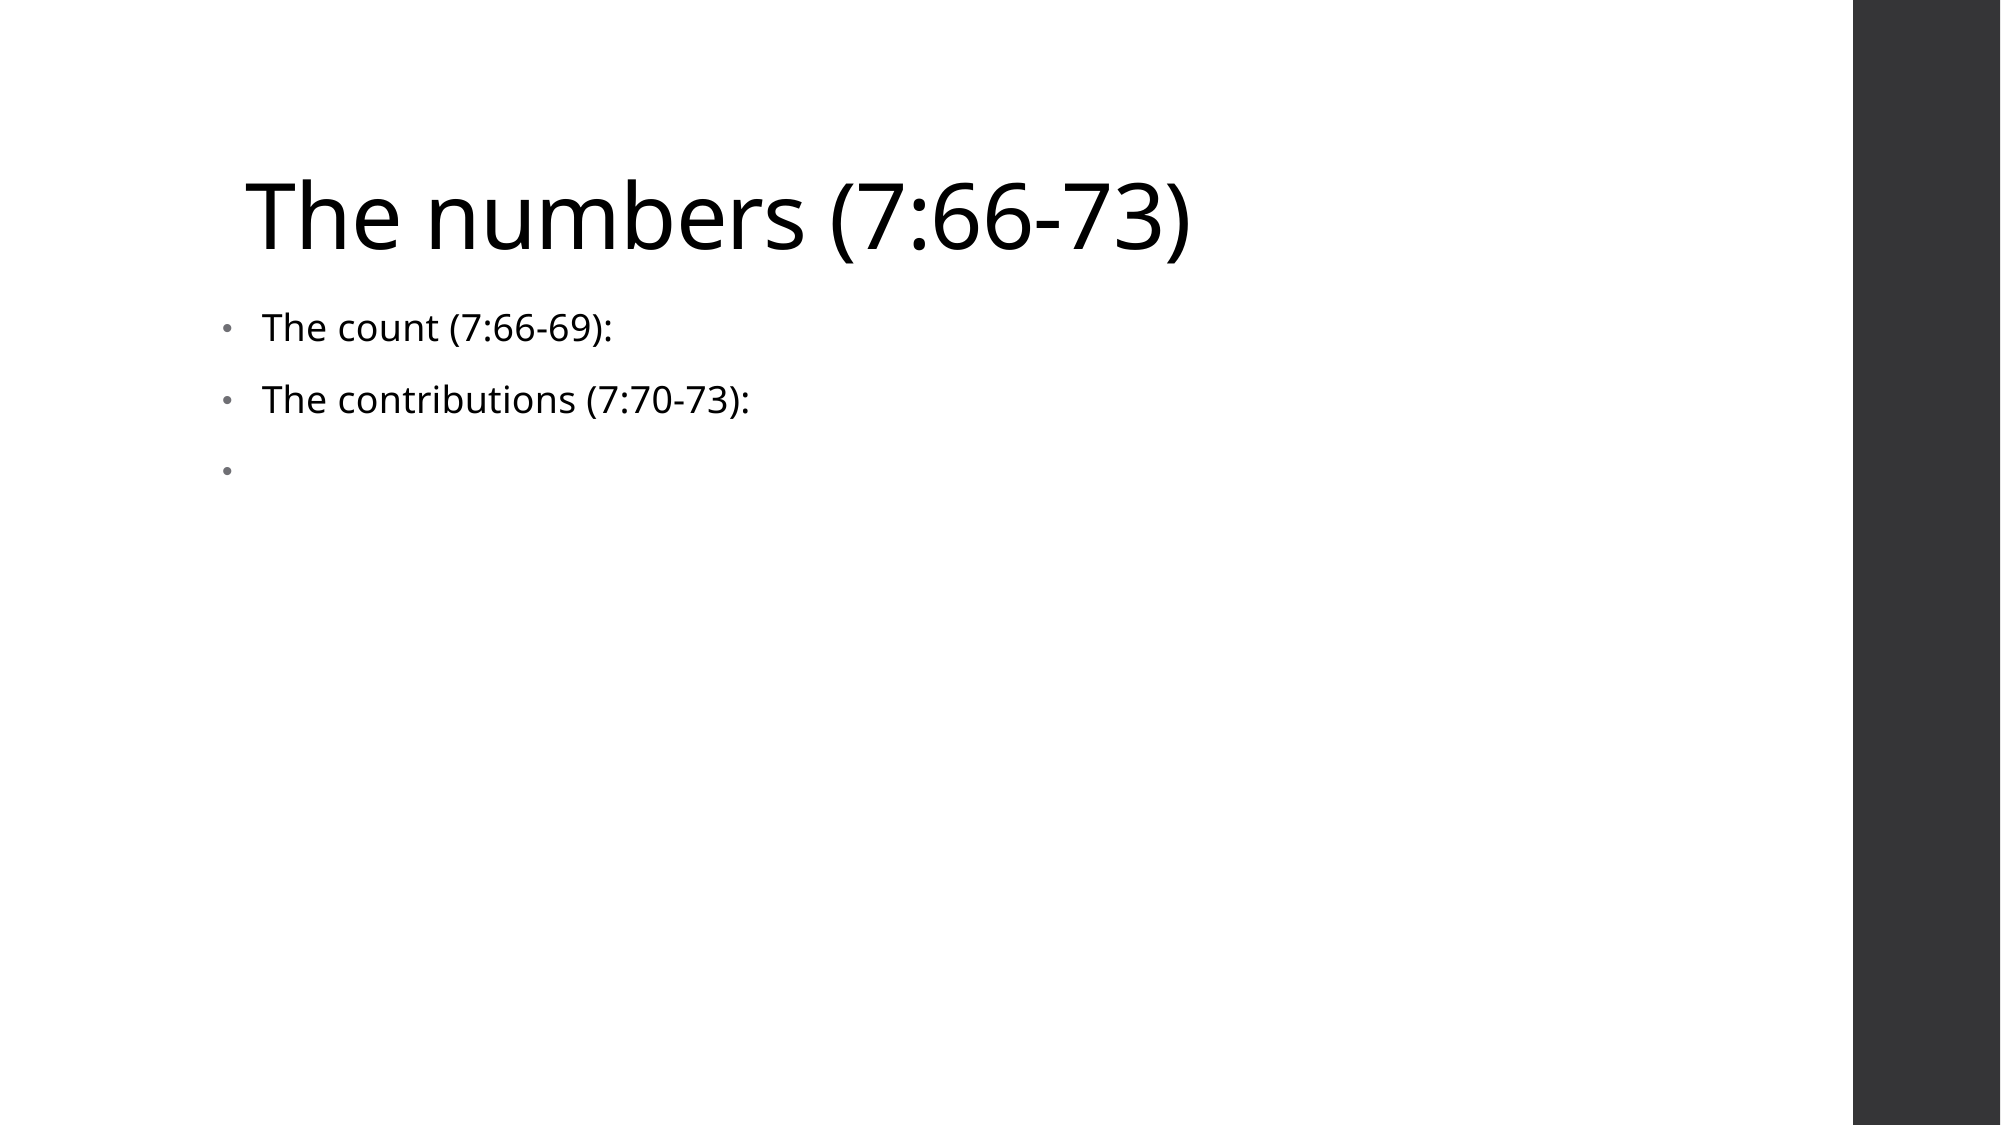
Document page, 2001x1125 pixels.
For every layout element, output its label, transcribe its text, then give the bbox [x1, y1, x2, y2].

list The count (7:66-69): The contributions (7:70-73): [206, 299, 1617, 1014]
title The numbers (7:66-73) [206, 60, 1797, 278]
